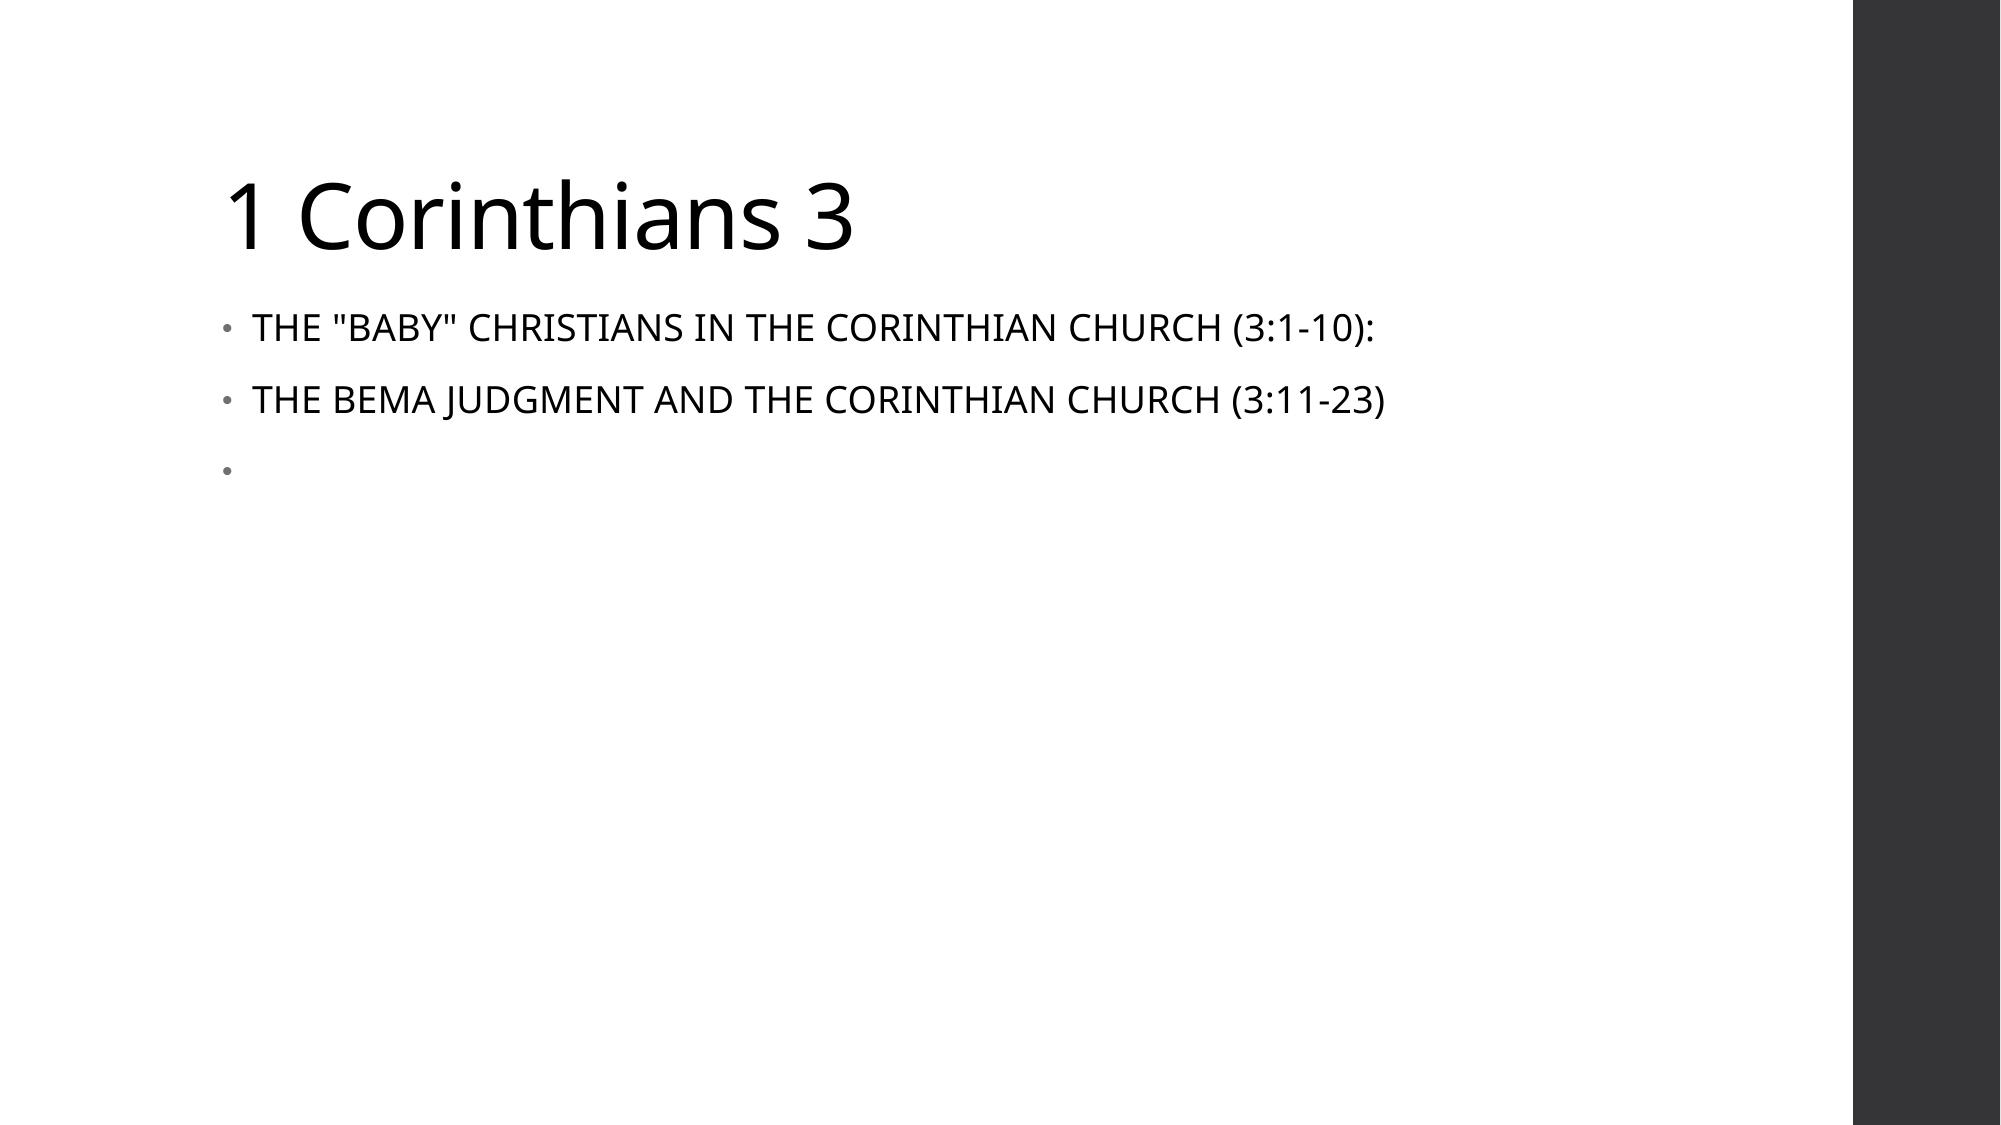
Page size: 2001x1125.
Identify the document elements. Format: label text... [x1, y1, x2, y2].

list THE "BABY" CHRISTIANS IN THE CORINTHIAN CHURCH (3:1-10): THE BEMA JUDGMENT AND THE CORINTHIAN CHURCH (3:11-23) [206, 299, 1617, 1014]
title 1 Corinthians 3 [206, 60, 1797, 278]
